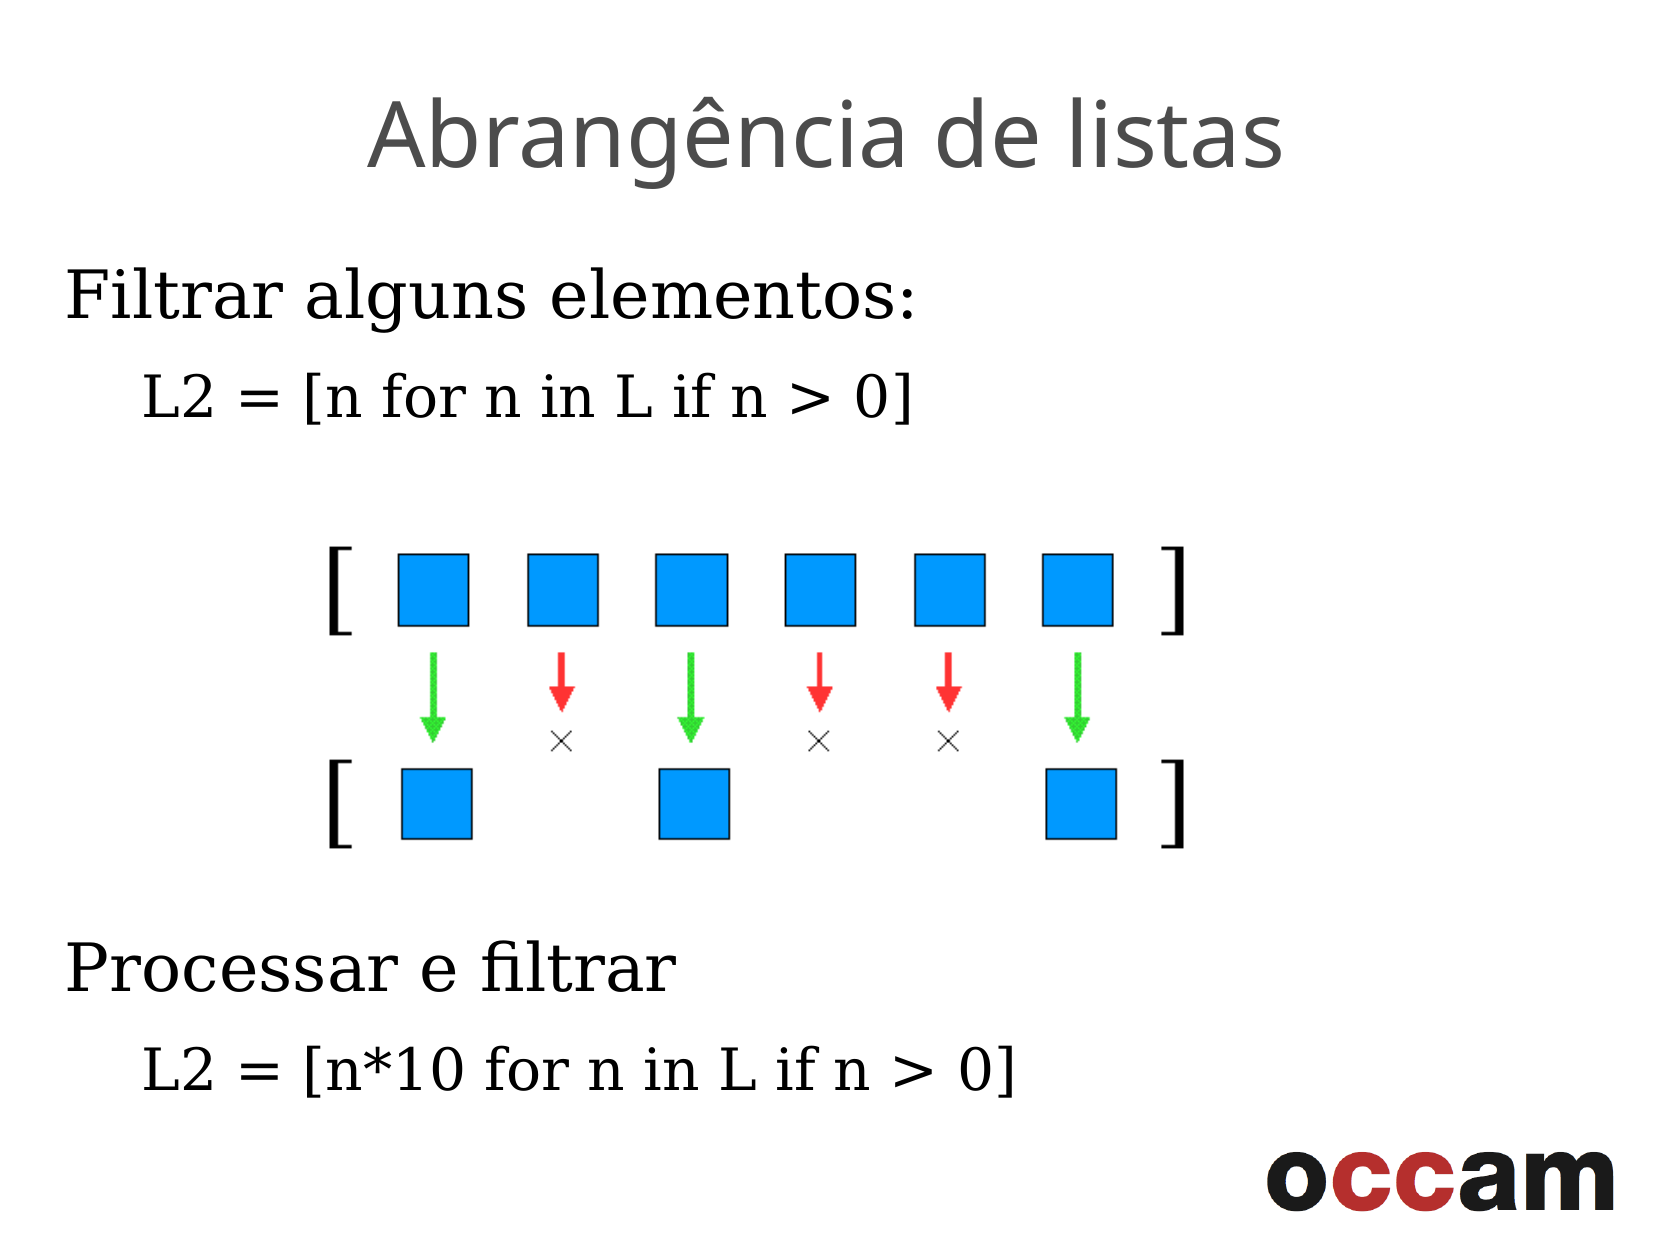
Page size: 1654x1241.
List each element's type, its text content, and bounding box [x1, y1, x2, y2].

picture [289, 501, 1235, 893]
title Abrangência de listas [153, 28, 1501, 236]
list Filtrar alguns elementos: L2 = [n for n in L if n > 0] Processar e filtrar L2 = [n*10 for n in L if n > 0] [46, 256, 1385, 1241]
picture [1385, 1122, 1643, 1241]
